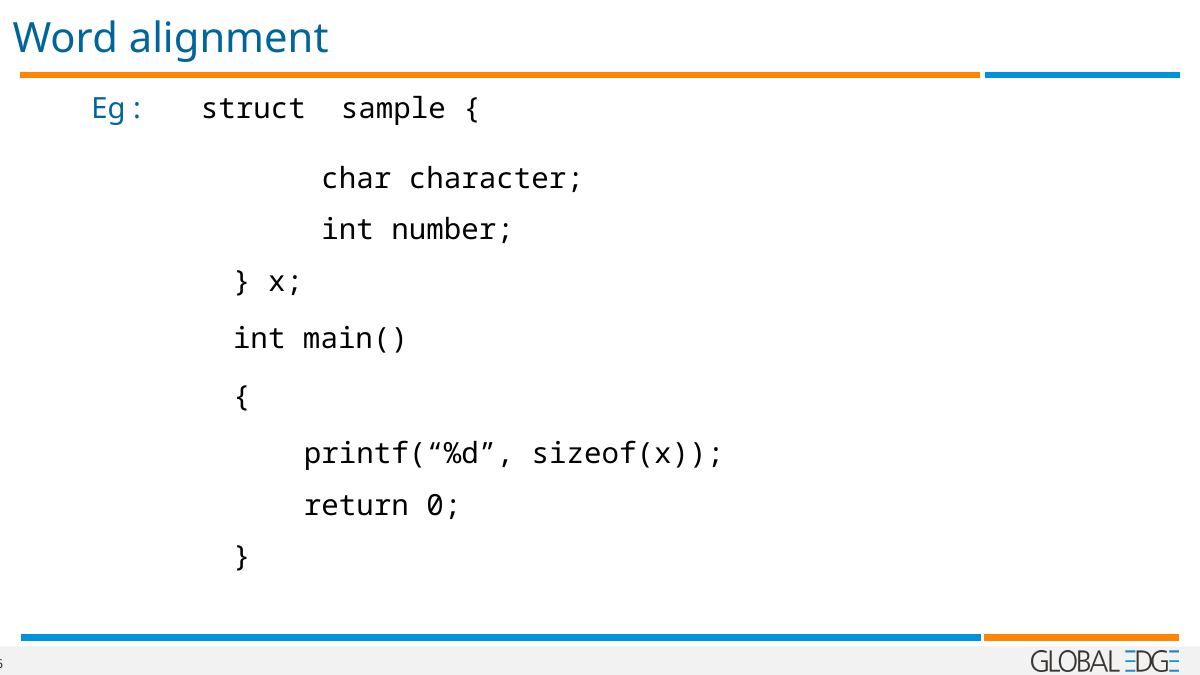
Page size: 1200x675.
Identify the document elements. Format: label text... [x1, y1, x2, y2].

picture [1031, 650, 1179, 672]
list Eg : struct sample { char character; int number; } x; int main() { printf(“%d”, sizeof(x)); return 0; } [20, 87, 1179, 628]
title Word alignment [12, 9, 1088, 63]
